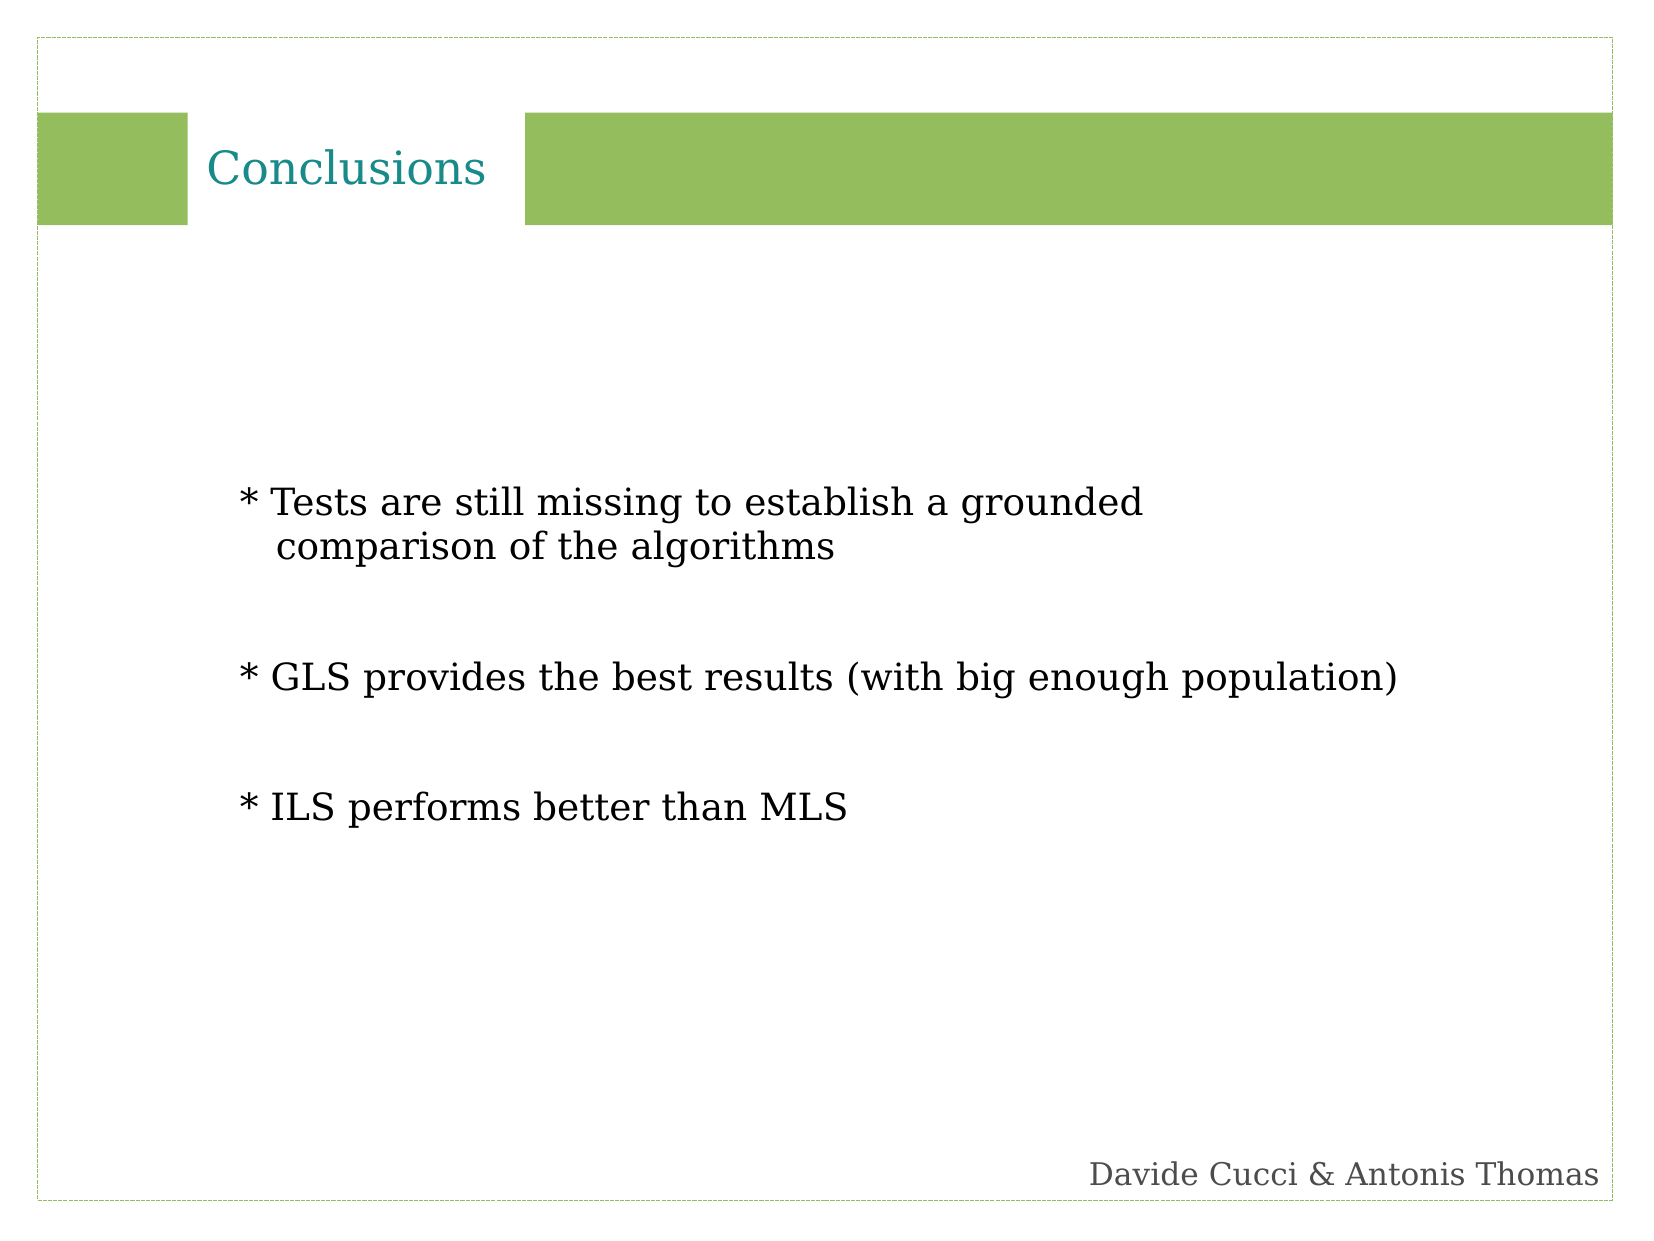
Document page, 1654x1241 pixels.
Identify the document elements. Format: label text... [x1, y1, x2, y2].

text_box [37, 112, 188, 226]
text_box Conclusions [191, 134, 502, 203]
text_box [525, 112, 1613, 226]
text_box * Tests are still missing to establish a grounded comparison of the algorithms * GLS provides the best results (with big enough population) * ILS performs better than MLS [225, 473, 1426, 881]
text_box Davide Cucci & Antonis Thomas [1074, 1149, 1616, 1201]
